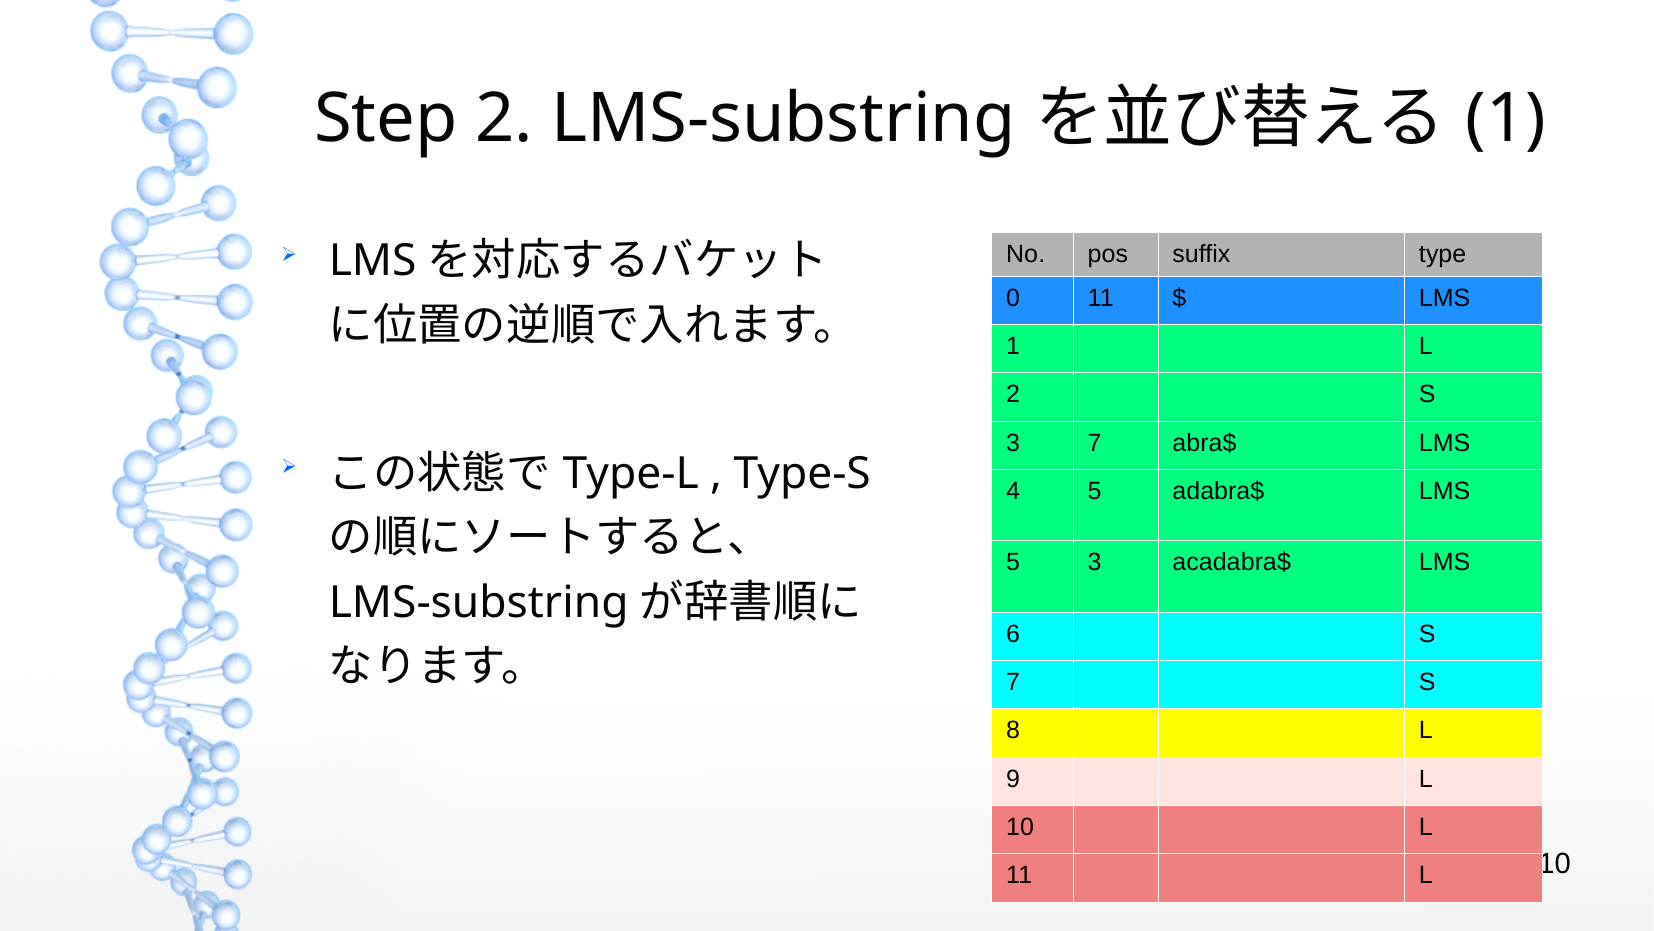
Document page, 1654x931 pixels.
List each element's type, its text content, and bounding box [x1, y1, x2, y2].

table_cell 11 [1074, 277, 1158, 324]
table_cell S [1405, 661, 1542, 708]
table_cell 0 [992, 277, 1073, 324]
table_header No. [992, 233, 1073, 276]
table_cell 1 [992, 325, 1073, 372]
table_cell [1074, 613, 1158, 660]
table_cell 3 [1074, 541, 1158, 612]
table_cell 11 [992, 854, 1073, 902]
table_cell adabra$ [1159, 470, 1404, 540]
table_cell 4 [992, 470, 1073, 540]
table_cell [1074, 854, 1158, 902]
table_cell L [1405, 325, 1542, 372]
table_header pos [1074, 233, 1158, 276]
table_cell LMS [1405, 422, 1542, 469]
table_cell L [1405, 758, 1542, 805]
table_cell [1159, 806, 1404, 853]
table_cell 7 [1074, 422, 1158, 469]
table_cell 7 [992, 661, 1073, 708]
picture [0, 0, 1654, 931]
title Step 2. LMS-substringを並び替える(1) [265, 35, 1595, 189]
table_cell [1159, 613, 1404, 660]
table_cell abra$ [1159, 422, 1404, 469]
table_cell [1074, 806, 1158, 853]
table_cell [1159, 661, 1404, 708]
table_cell [1159, 373, 1404, 421]
table_cell S [1405, 613, 1542, 660]
table_cell [1074, 709, 1158, 757]
table_cell [1074, 758, 1158, 805]
table_header type [1405, 233, 1542, 276]
table_cell acadabra$ [1159, 541, 1404, 612]
table_cell [1159, 709, 1404, 757]
table_cell L [1405, 854, 1542, 902]
table_cell 9 [992, 758, 1073, 805]
list LMSを対応するバケット に位置の逆順で入れます。 この状態でType-L , Type-S の順にソートすると、 LMS-substringが辞書順に なります。 [265, 224, 1595, 764]
table_cell 5 [1074, 470, 1158, 540]
table_cell [1074, 325, 1158, 372]
table_cell [1074, 373, 1158, 421]
table_cell 6 [992, 613, 1073, 660]
table_cell LMS [1405, 541, 1542, 612]
table_cell S [1405, 373, 1542, 421]
table_cell 8 [992, 709, 1073, 757]
table_cell $ [1159, 277, 1404, 324]
table_cell [1159, 854, 1404, 902]
table_header suffix [1159, 233, 1404, 276]
table_cell 3 [992, 422, 1073, 469]
table_cell LMS [1405, 470, 1542, 540]
table_cell 5 [992, 541, 1073, 612]
table_cell 2 [992, 373, 1073, 421]
table_cell 10 [992, 806, 1073, 853]
table_cell LMS [1405, 277, 1542, 324]
table_cell [1159, 758, 1404, 805]
table_cell L [1405, 806, 1542, 853]
table_cell [1074, 661, 1158, 708]
table_cell [1159, 325, 1404, 372]
table_cell L [1405, 709, 1542, 757]
